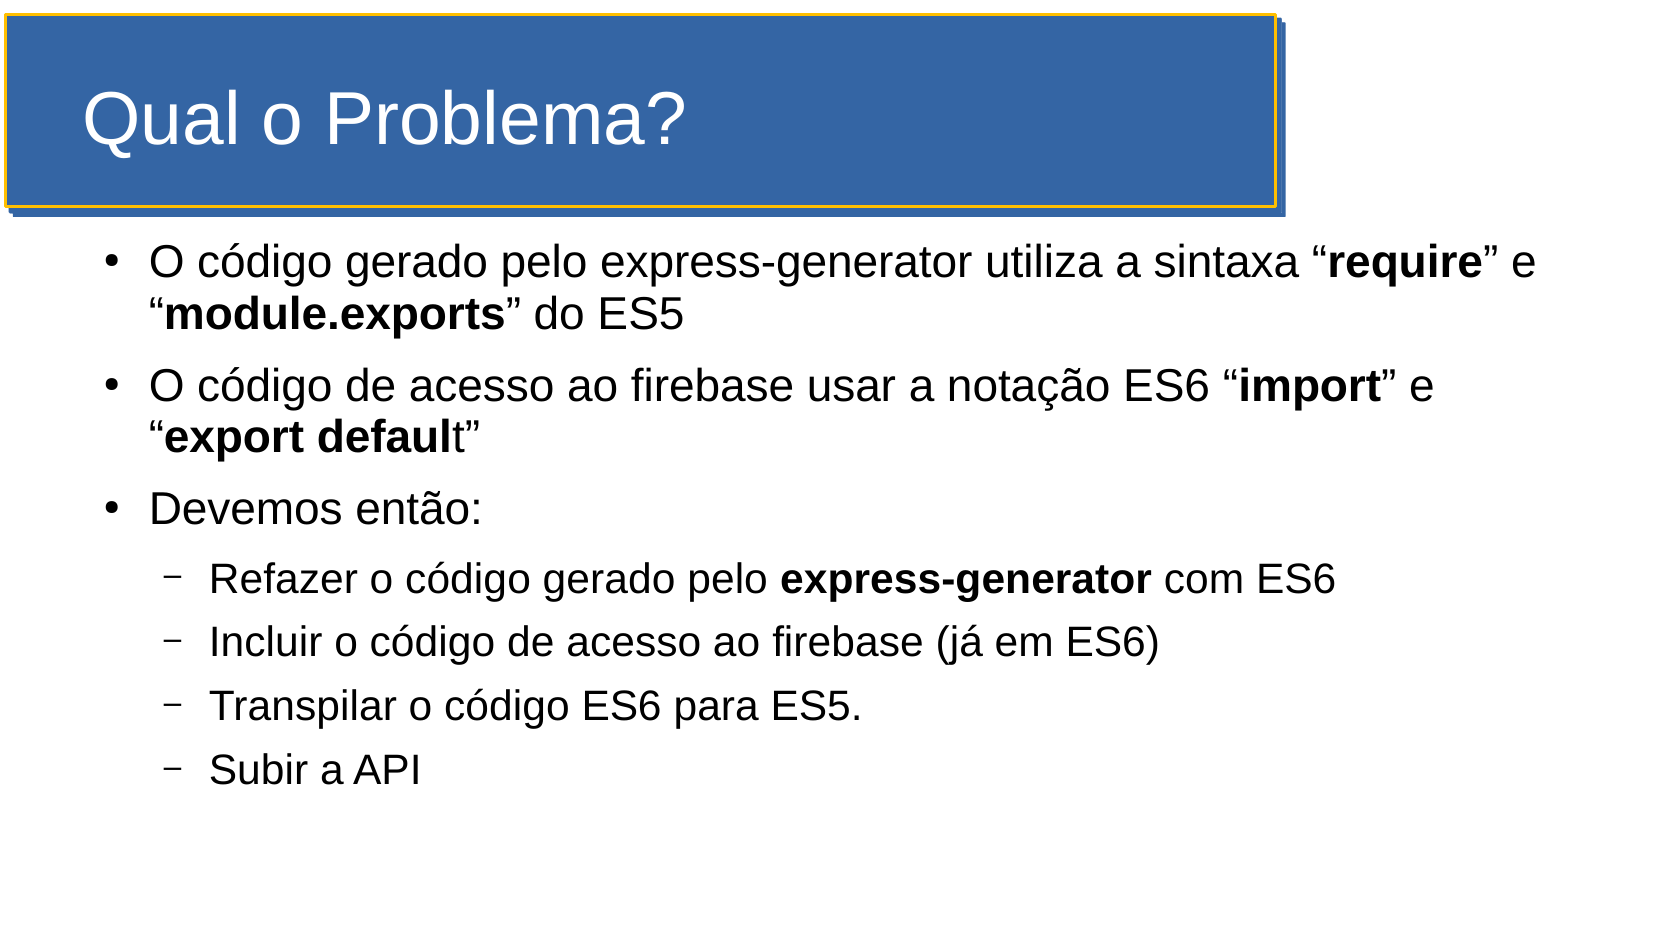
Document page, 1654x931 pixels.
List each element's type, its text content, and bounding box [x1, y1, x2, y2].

list O código gerado pelo express-generator utiliza a sintaxa “require” e “module.exports” do ES5 O código de acesso ao firebase usar a notação ES6 “import” e “export default” Devemos então: Refazer o código gerado pelo express-generator com ES6 Incluir o código de acesso ao firebase (já em ES6) Transpilar o código ES6 para ES5. Subir a API [88, 236, 1565, 798]
title Qual o Problema? [82, 44, 1235, 192]
